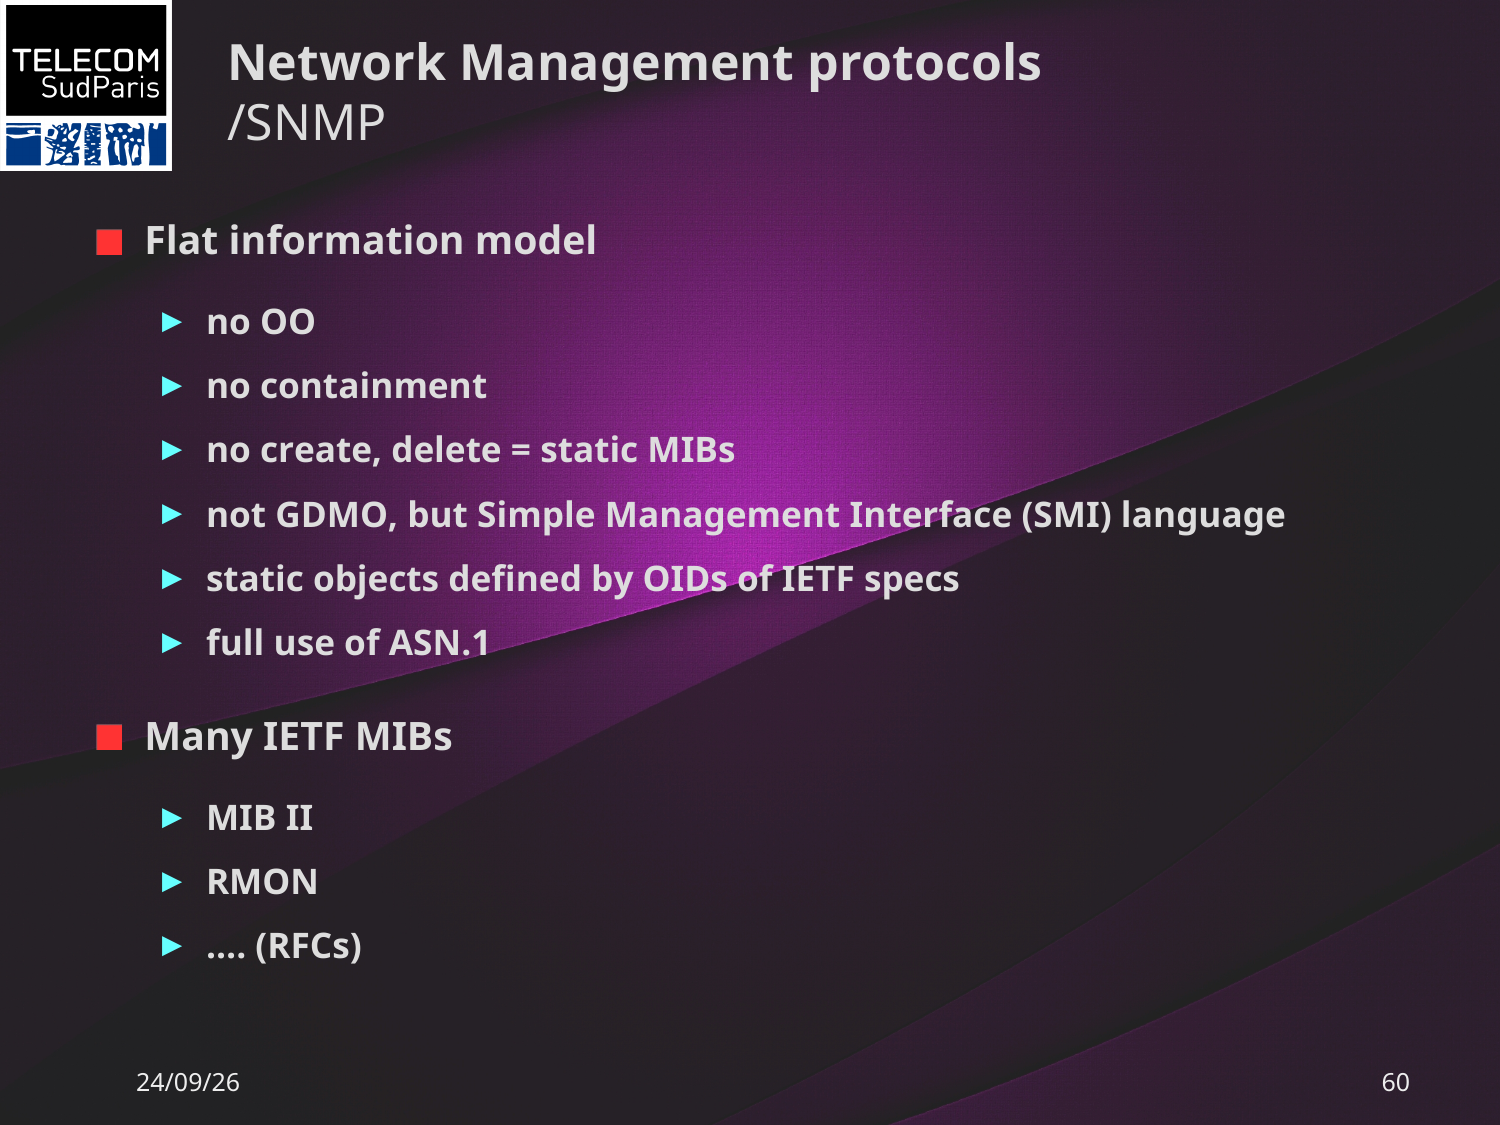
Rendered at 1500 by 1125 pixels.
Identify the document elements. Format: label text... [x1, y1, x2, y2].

title Network Management protocols /SNMP [212, 30, 1406, 150]
list Flat information model no OO no containment no create, delete = static MIBs not GDMO, but Simple Management Interface (SMI) language static objects defined by OIDs of IETF specs full use of ASN.1 Many IETF MIBs MIB II RMON …. (RFCs) [76, 207, 1427, 977]
picture [0, 0, 1500, 1125]
